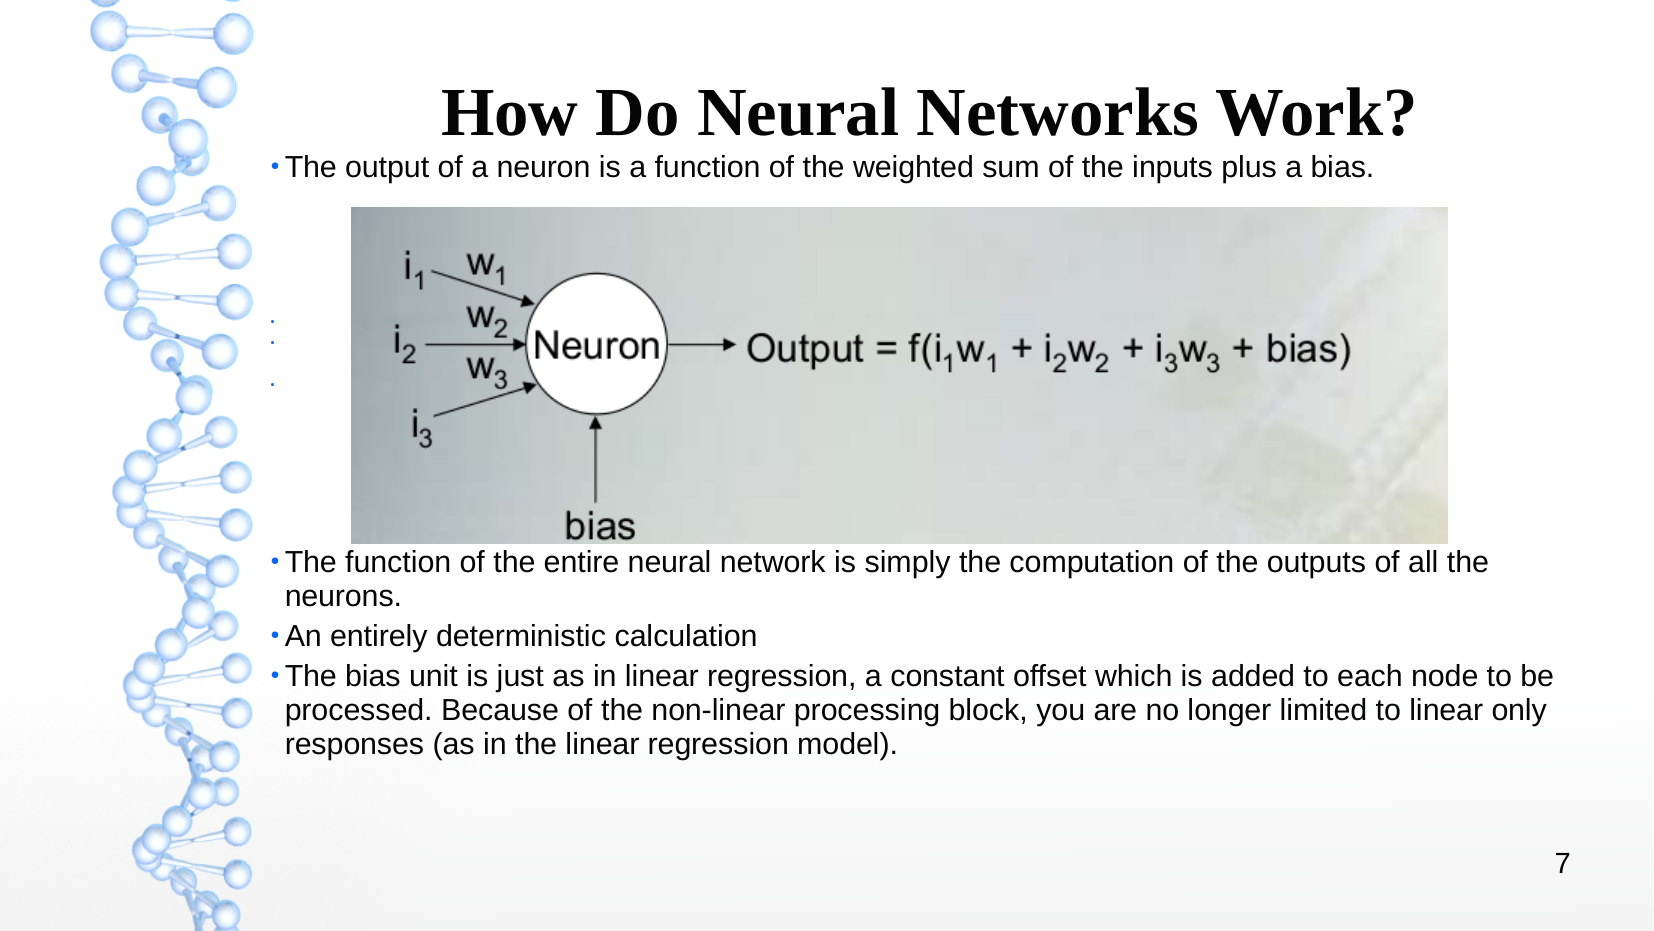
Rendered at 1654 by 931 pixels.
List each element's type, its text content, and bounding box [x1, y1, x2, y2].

picture [0, 0, 1654, 931]
list The output of a neuron is a function of the weighted sum of the inputs plus a bias. The function of the entire neural network is simply the computation of the outputs of all the neurons. An entirely deterministic calculation The bias unit is just as in linear regression, a constant offset which is added to each node to be processed. Because of the non-linear processing block, you are no longer limited to linear only responses (as in the linear regression model). [265, 150, 1595, 764]
title How Do Neural Networks Work? [265, 35, 1595, 150]
